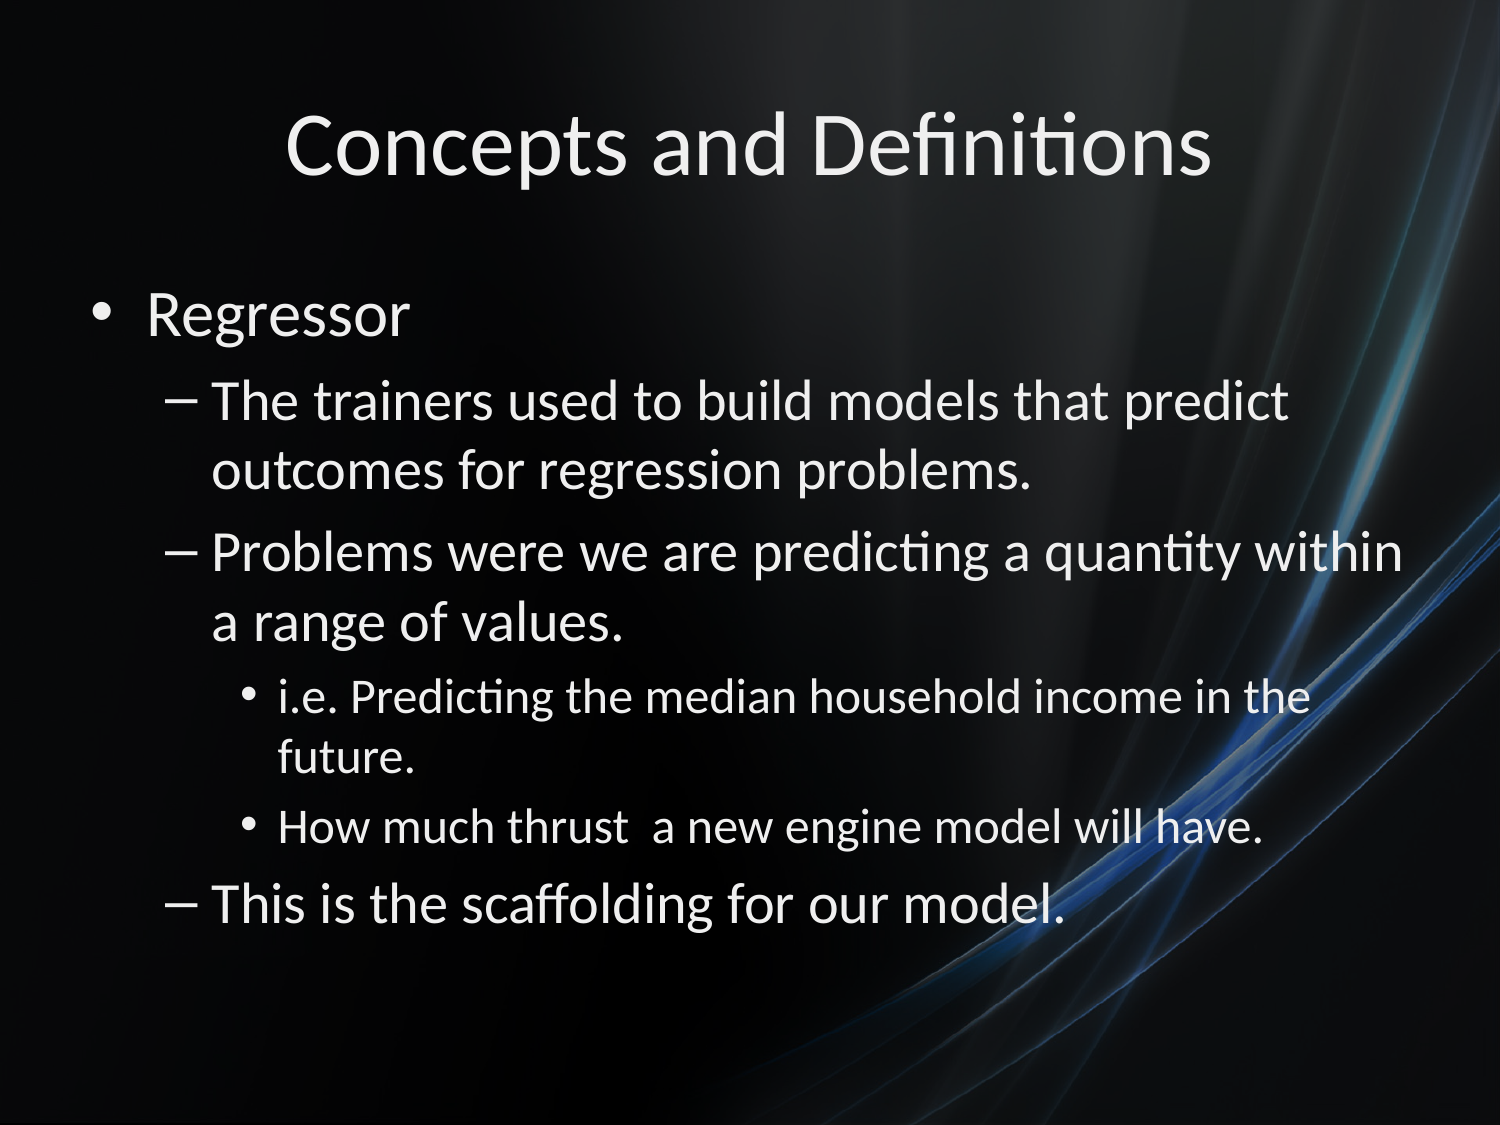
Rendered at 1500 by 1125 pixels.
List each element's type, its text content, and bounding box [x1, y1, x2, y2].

title Concepts and Definitions [75, 45, 1425, 233]
list Regressor The trainers used to build models that predict outcomes for regression problems. Problems were we are predicting a quantity within a range of values. i.e. Predicting the median household income in the future. How much thrust a new engine model will have. This is the scaffolding for our model. [75, 262, 1425, 1005]
picture [0, 0, 1500, 1125]
